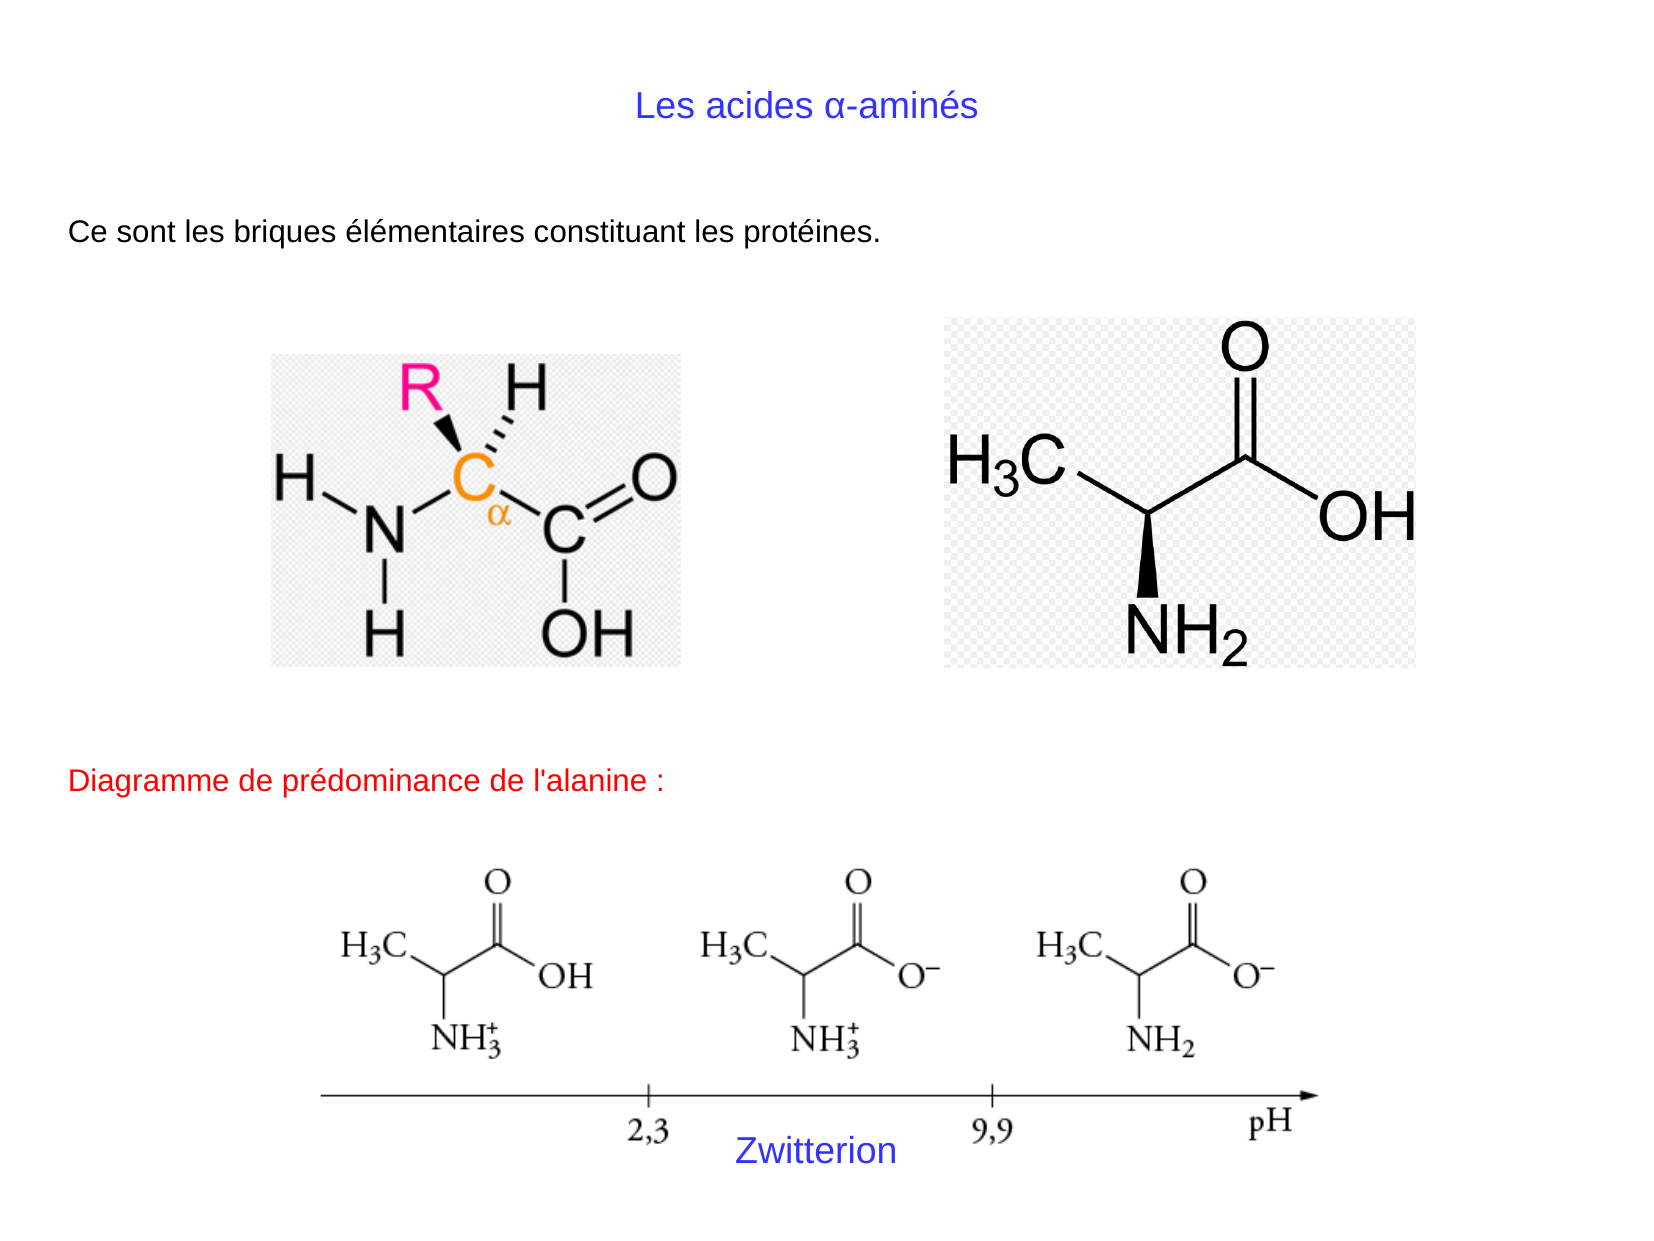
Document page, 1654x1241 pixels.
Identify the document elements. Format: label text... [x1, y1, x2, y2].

picture [271, 354, 681, 667]
text_box Ce sont les briques élémentaires constituant les protéines. [53, 206, 1058, 264]
picture [944, 317, 1416, 668]
text_box Diagramme de prédominance de l'alanine : [53, 755, 1058, 813]
text_box Les acides α-aminés [620, 76, 999, 134]
picture [307, 844, 1328, 1158]
text_box Zwitterion [720, 1122, 922, 1182]
